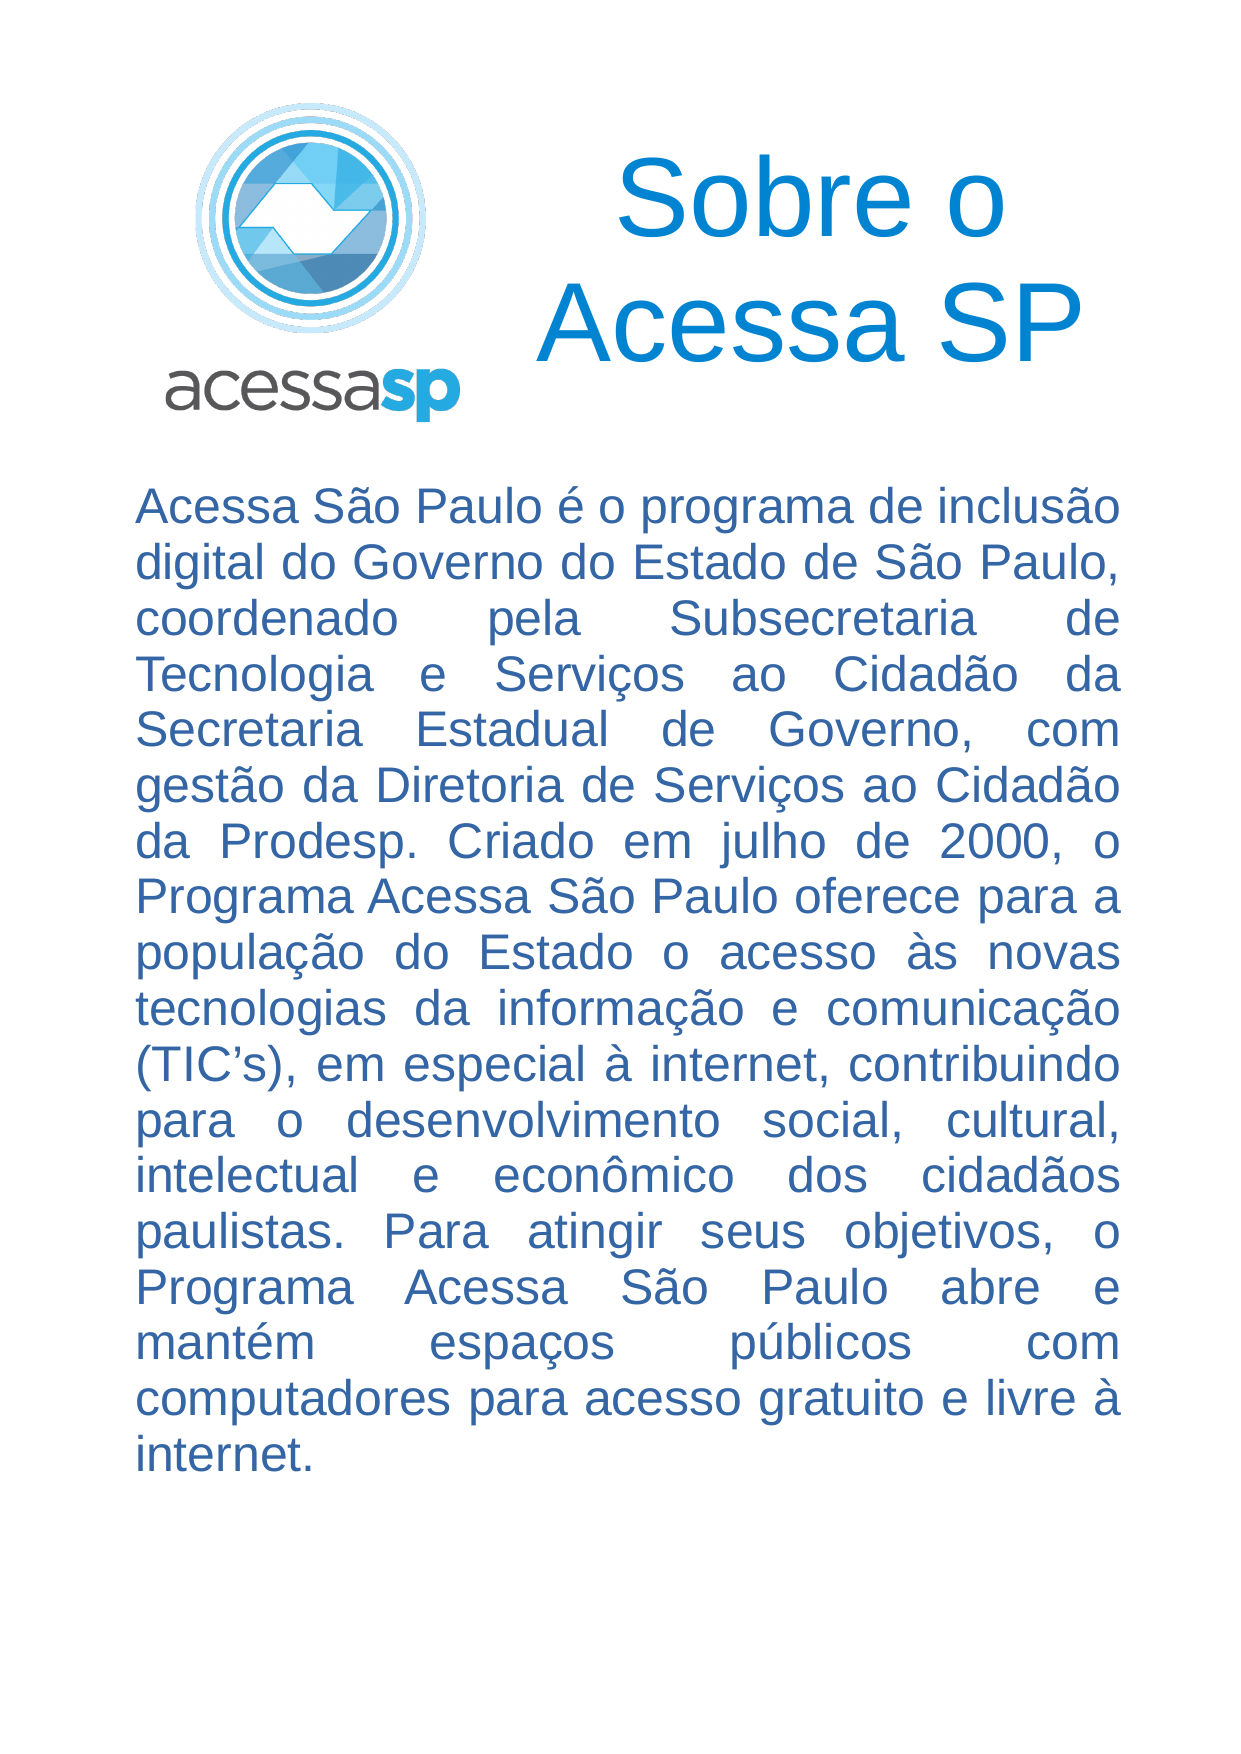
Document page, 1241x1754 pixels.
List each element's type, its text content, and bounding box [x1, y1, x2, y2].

picture [108, 58, 517, 467]
text_box Sobre o Acessa SP [504, 129, 1119, 390]
text_box Acessa São Paulo é o programa de inclusão digital do Governo do Estado de São Paulo, coordenado pela Subsecretaria de Tecnologia e Serviços ao Cidadão da Secretaria Estadual de Governo, com gestão da Diretoria de Serviços ao Cidadão da Prodesp. Criado em julho de 2000, o Programa Acessa São Paulo oferece para a população do Estado o acesso às novas tecnologias da informação e comunicação (TIC’s), em especial à internet, contribuindo para o desenvolvimento social, cultural, intelectual e econômico dos cidadãos paulistas. Para atingir seus objetivos, o Programa Acessa São Paulo abre e mantém espaços públicos com computadores para acesso gratuito e livre à internet. [120, 401, 1137, 1560]
